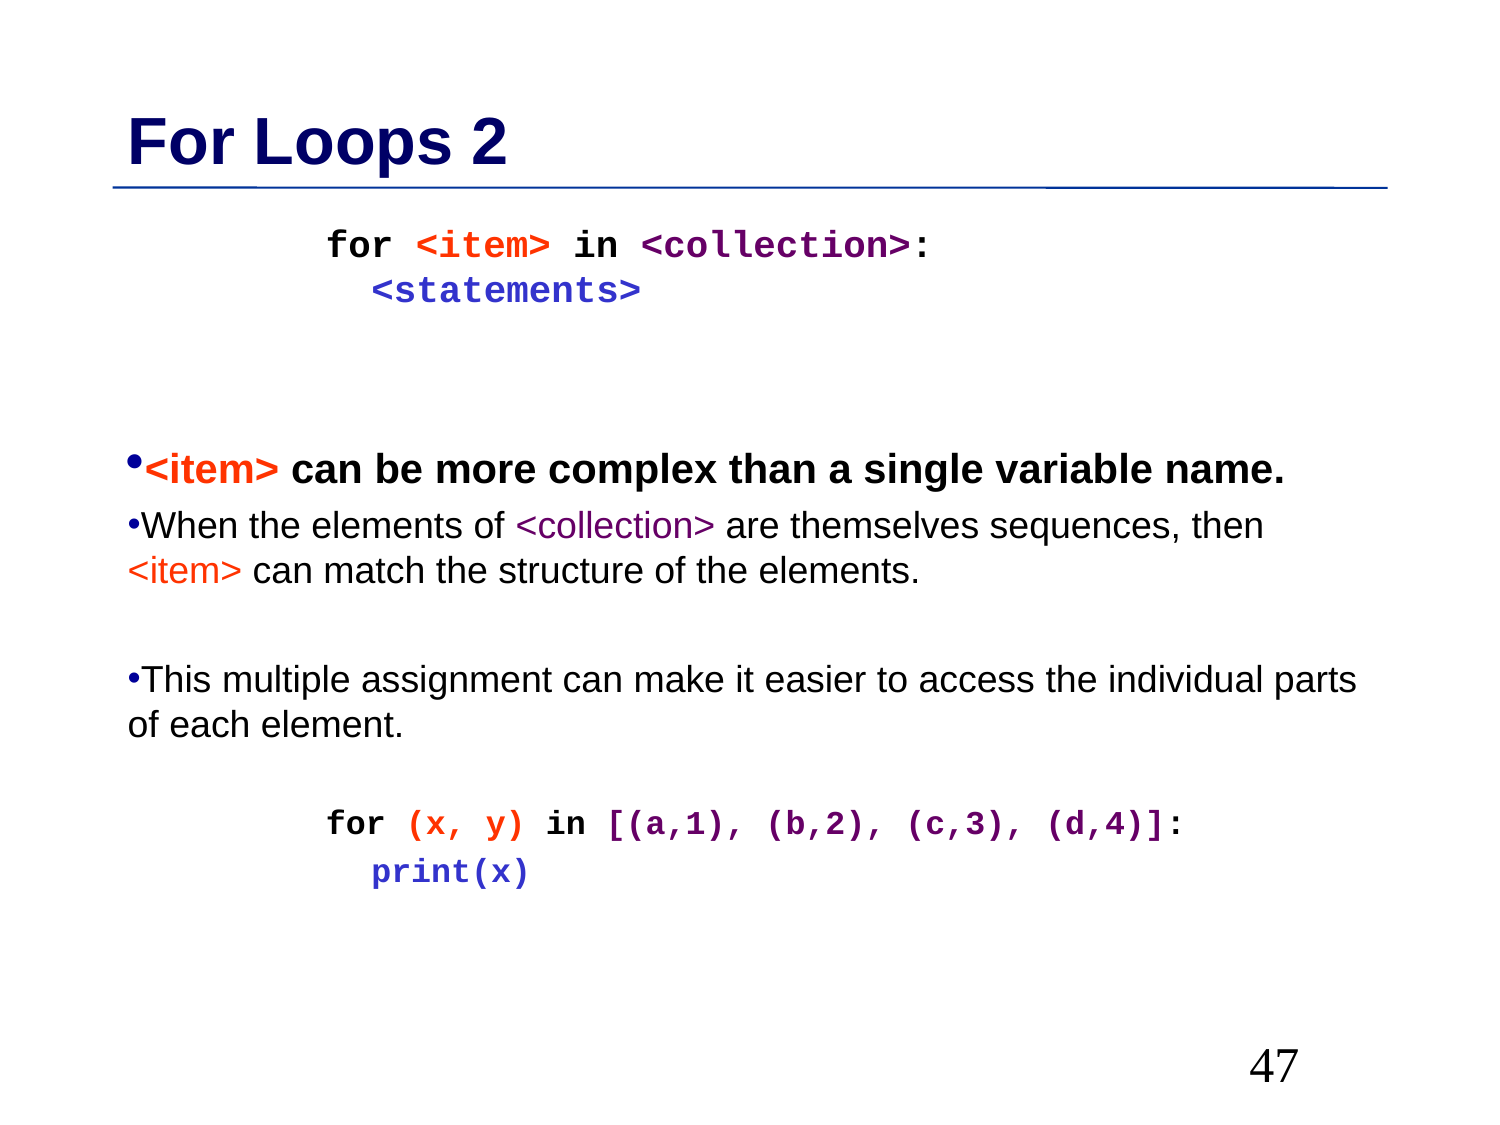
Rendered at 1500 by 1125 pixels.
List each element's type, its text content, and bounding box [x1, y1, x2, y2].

title For Loops 2 [112, 89, 1388, 185]
list for <item> in <collection>: <statements> <item> can be more complex than a single variable name. When the elements of <collection> are themselves sequences, then <item> can match the structure of the elements. This multiple assignment can make it easier to access the individual parts of each element. for (x, y) in [(a,1), (b,2), (c,3), (d,4)]: print(x) [112, 212, 1388, 893]
text_box <number> [1074, 994, 1387, 1125]
